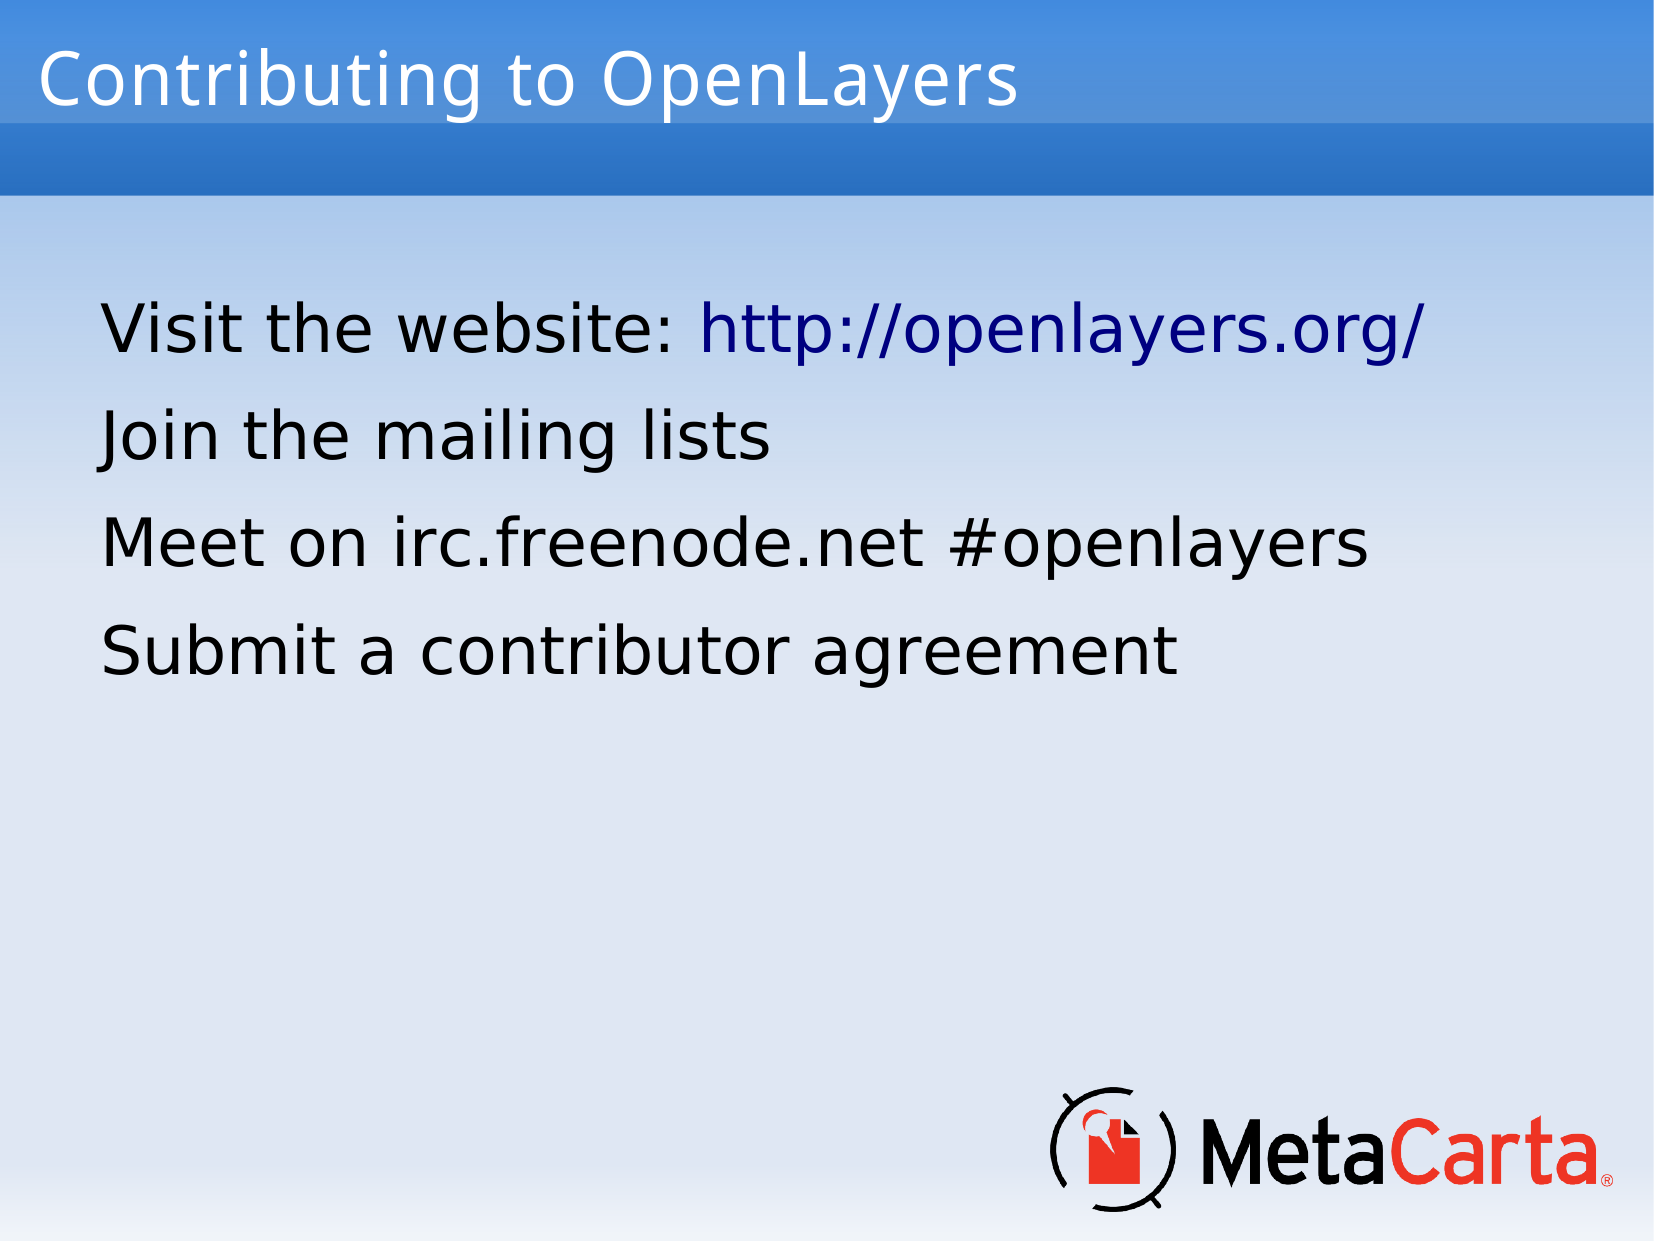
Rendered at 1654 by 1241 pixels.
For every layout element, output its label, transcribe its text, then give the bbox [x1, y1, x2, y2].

title Contributing to OpenLayers [37, 2, 1463, 151]
picture [0, 0, 1654, 1241]
list Visit the website: http://openlayers.org/ Join the mailing lists Meet on irc.freenode.net #openlayers Submit a contributor agreement [82, 290, 1571, 1109]
